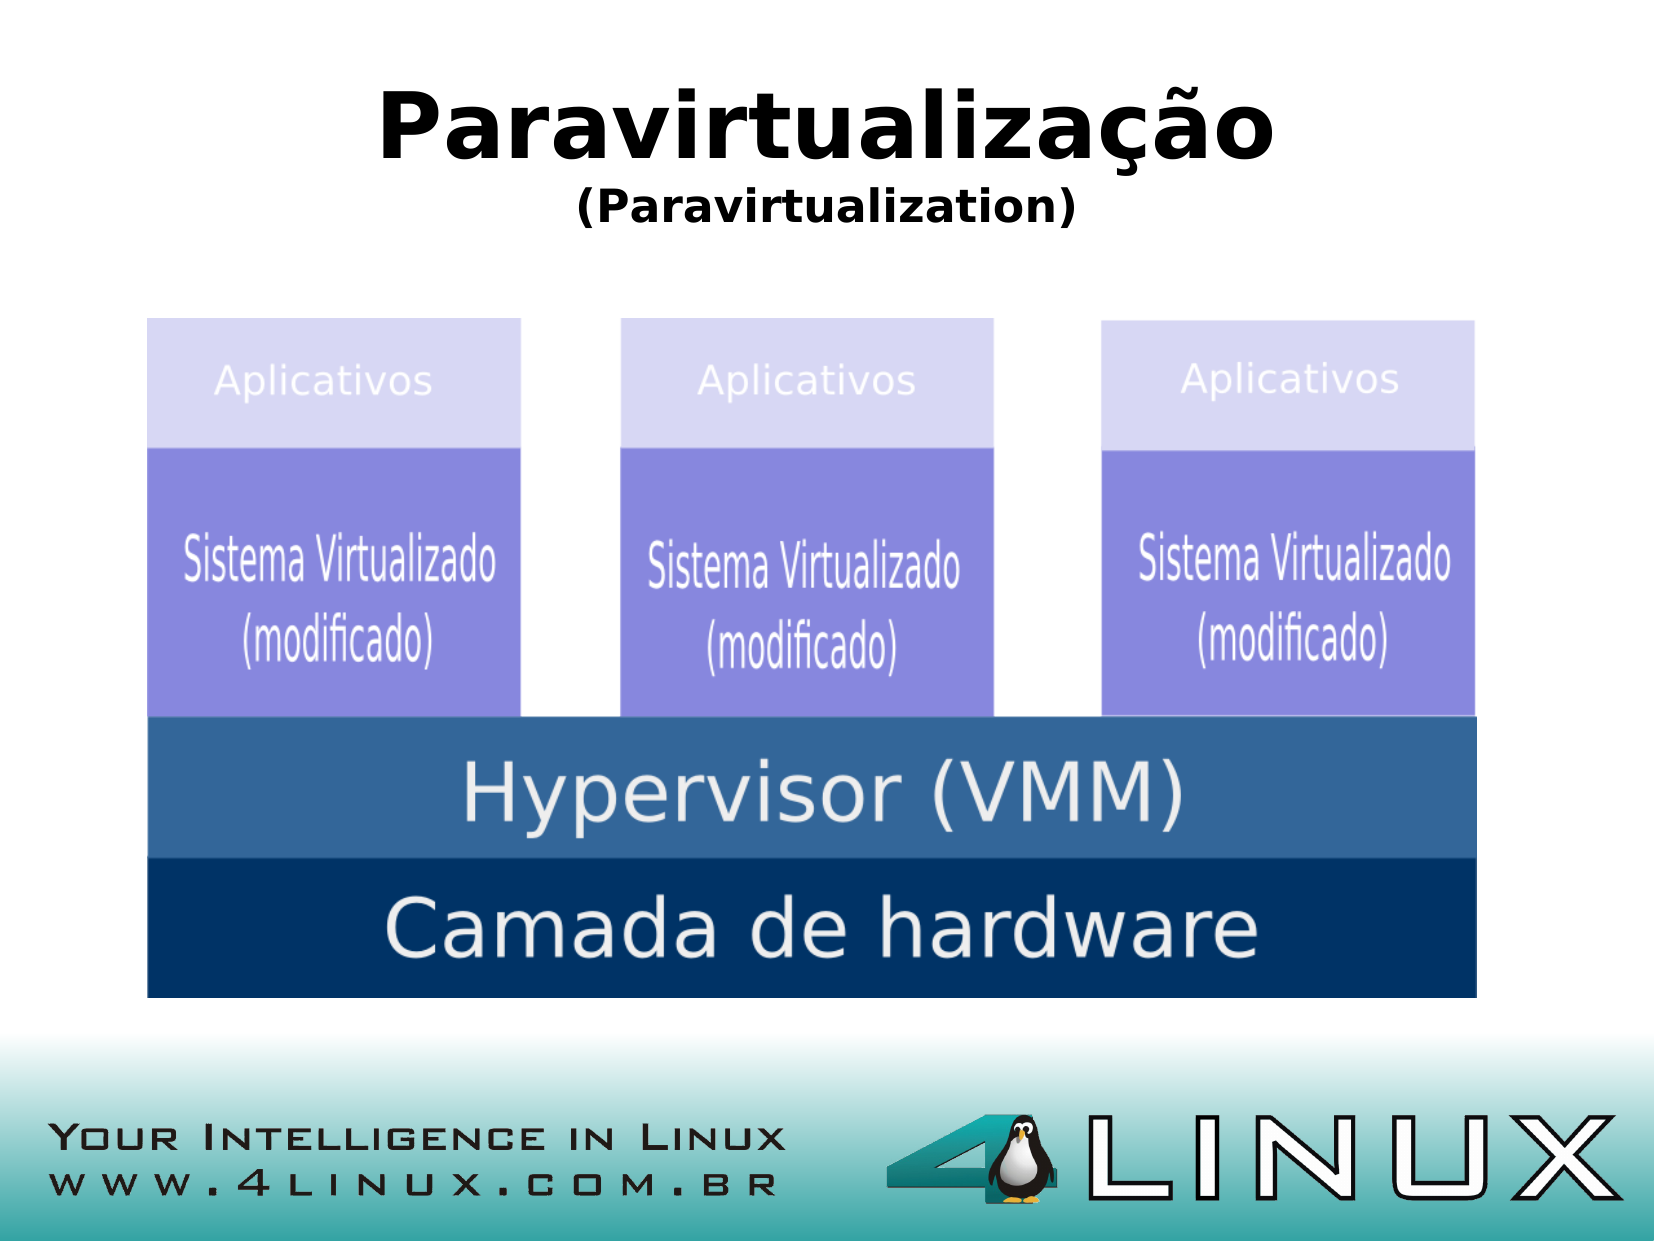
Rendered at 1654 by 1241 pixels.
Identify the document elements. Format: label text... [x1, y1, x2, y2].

picture [885, 1104, 1625, 1211]
picture [47, 1121, 786, 1196]
title Paravirtualização (Paravirtualization) [82, 56, 1571, 250]
picture [147, 318, 1477, 998]
